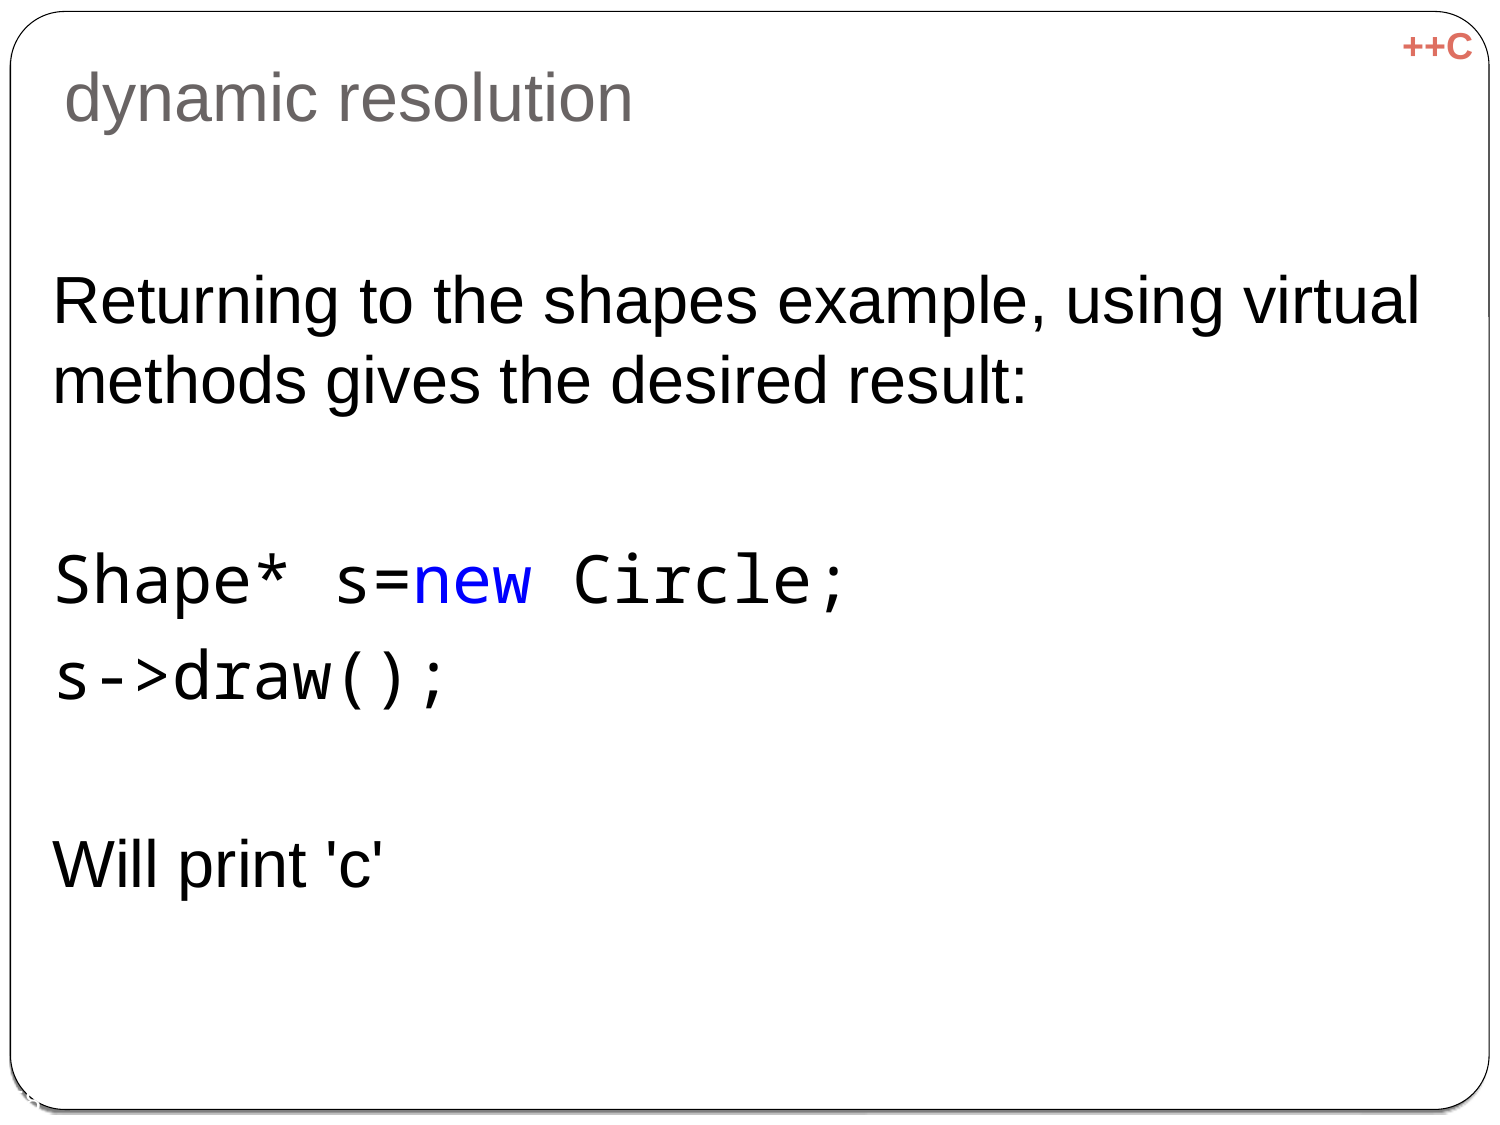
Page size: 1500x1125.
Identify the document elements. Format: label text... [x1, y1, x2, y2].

slide_number <number> [0, 1074, 50, 1125]
title dynamic resolution [50, 45, 1450, 150]
list Returning to the shapes example, using virtual methods gives the desired result: Shape* s=new Circle; s->draw(); Will print 'c' [37, 162, 1463, 1088]
